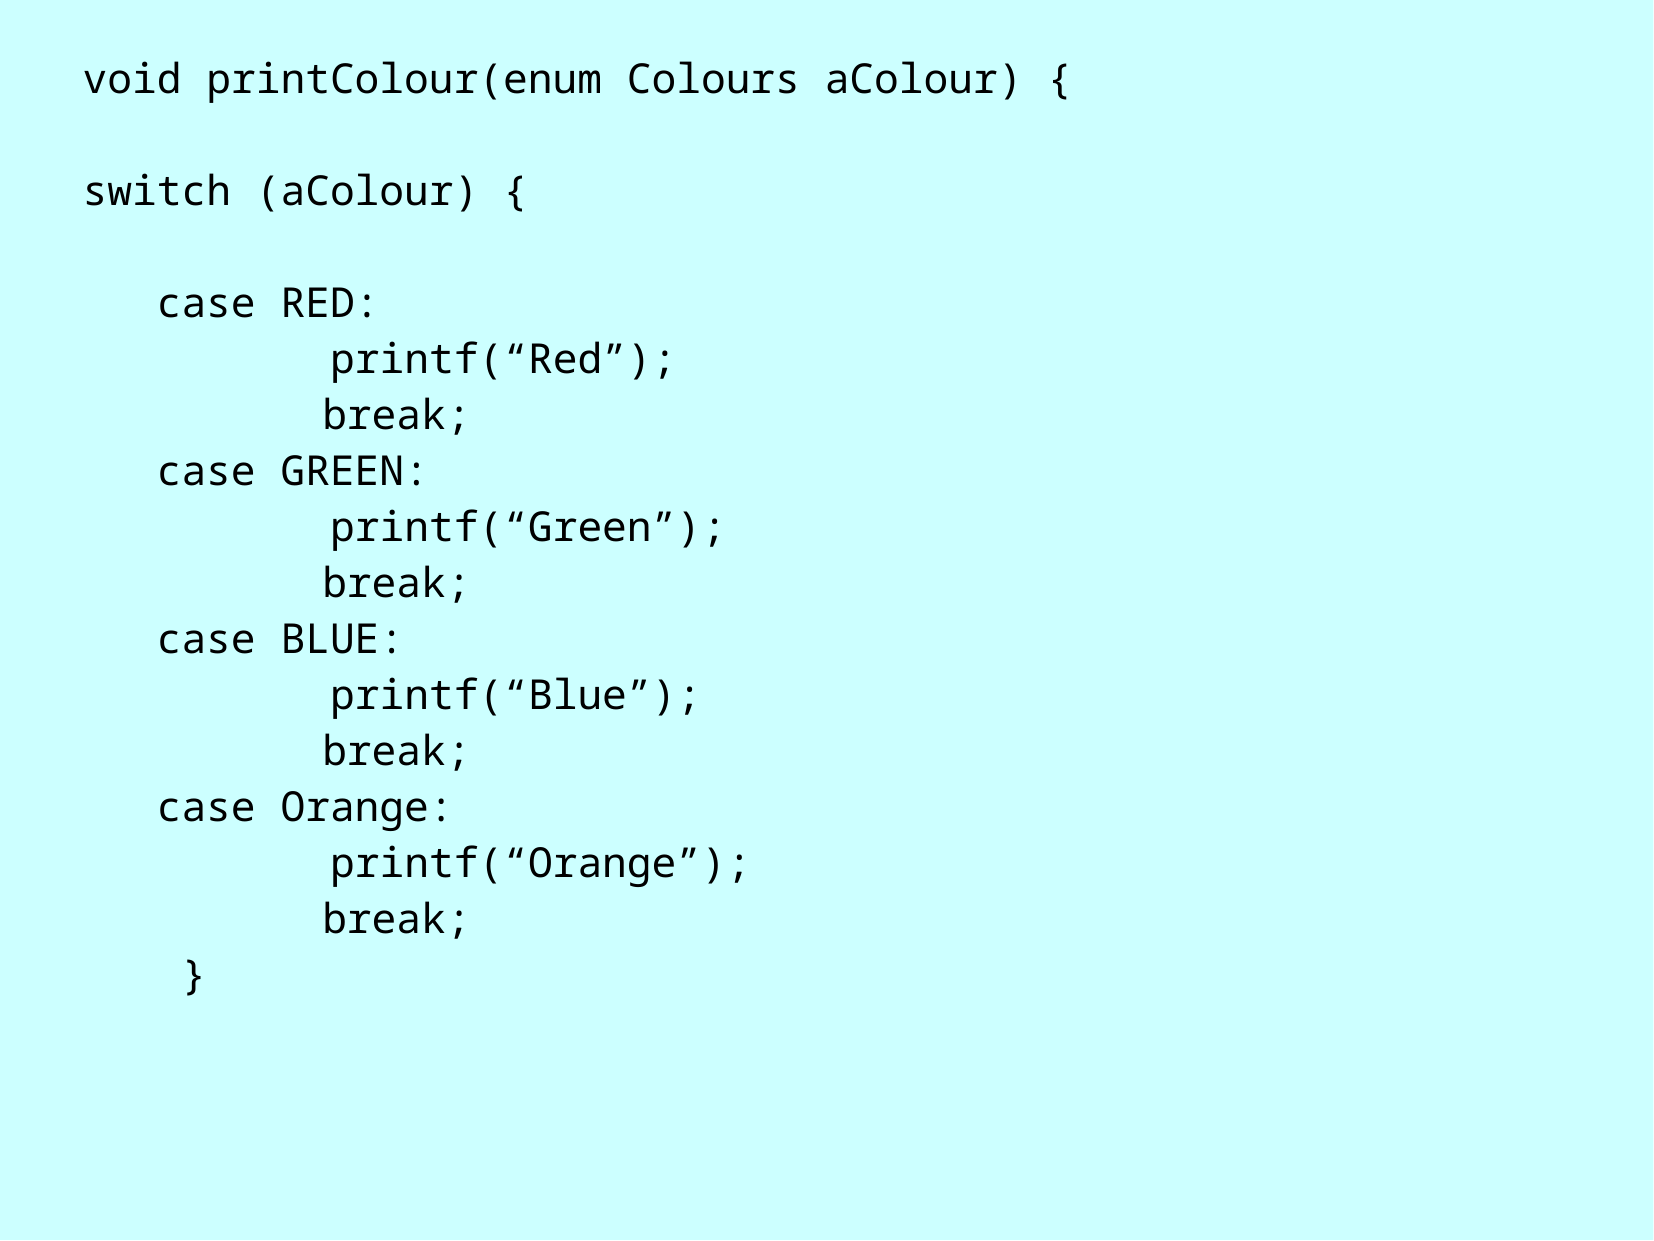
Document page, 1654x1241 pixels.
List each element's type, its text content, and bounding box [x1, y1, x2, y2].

subtitle void printColour(enum Colours aColour) { switch (aColour) { case RED: printf(“Red”); break; case GREEN: printf(“Green”); break; case BLUE: printf(“Blue”); break; case Orange: printf(“Orange”); break; } [82, 49, 1571, 1010]
